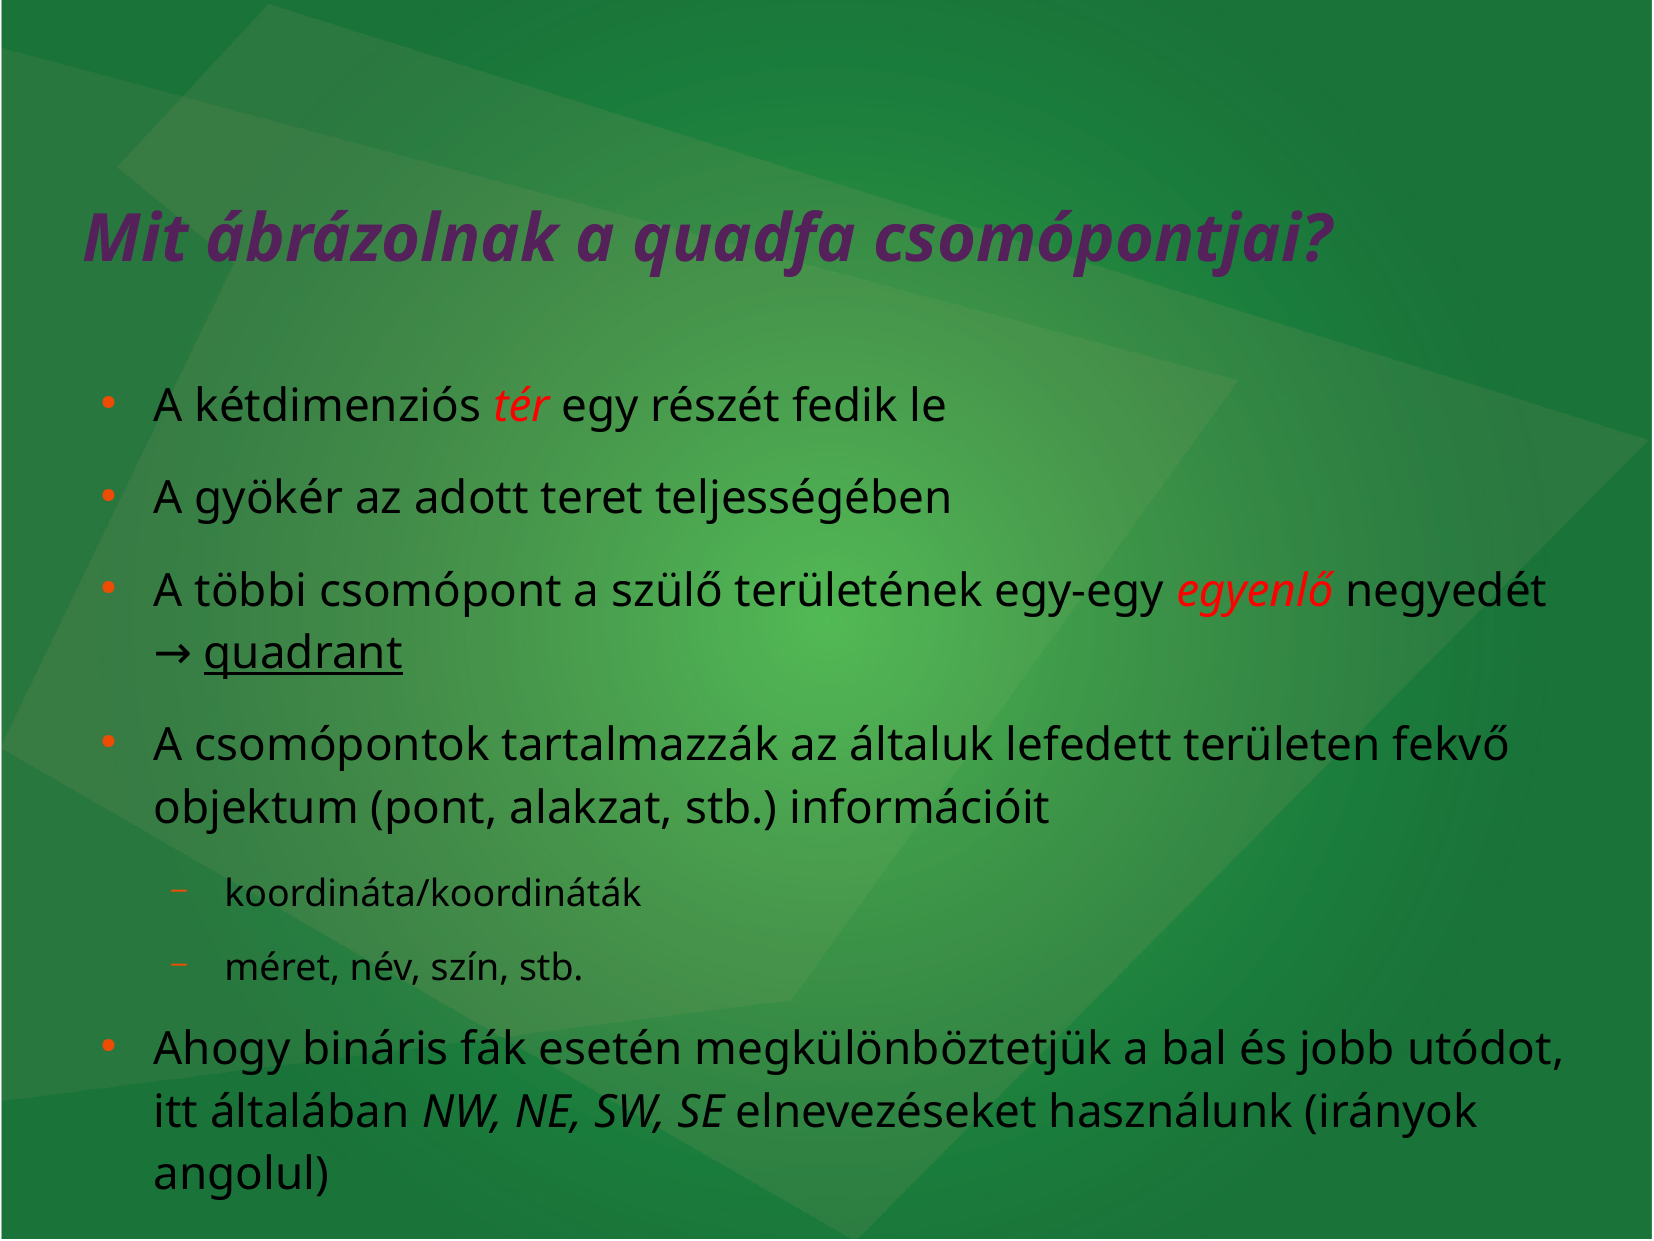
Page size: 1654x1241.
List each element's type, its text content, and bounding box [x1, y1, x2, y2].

list A kétdimenziós tér egy részét fedik le A gyökér az adott teret teljességében A többi csomópont a szülő területének egy-egy egyenlő negyedét → quadrant A csomópontok tartalmazzák az általuk lefedett területen fekvő objektum (pont, alakzat, stb.) információit koordináta/koordináták méret, név, szín, stb. Ahogy bináris fák esetén megkülönböztetjük a bal és jobb utódot, itt általában NW, NE, SW, SE elnevezéseket használunk (irányok angolul) [82, 372, 1571, 1105]
title Mit ábrázolnak a quadfa csomópontjai? [82, 132, 1571, 340]
picture [0, 0, 1652, 1241]
